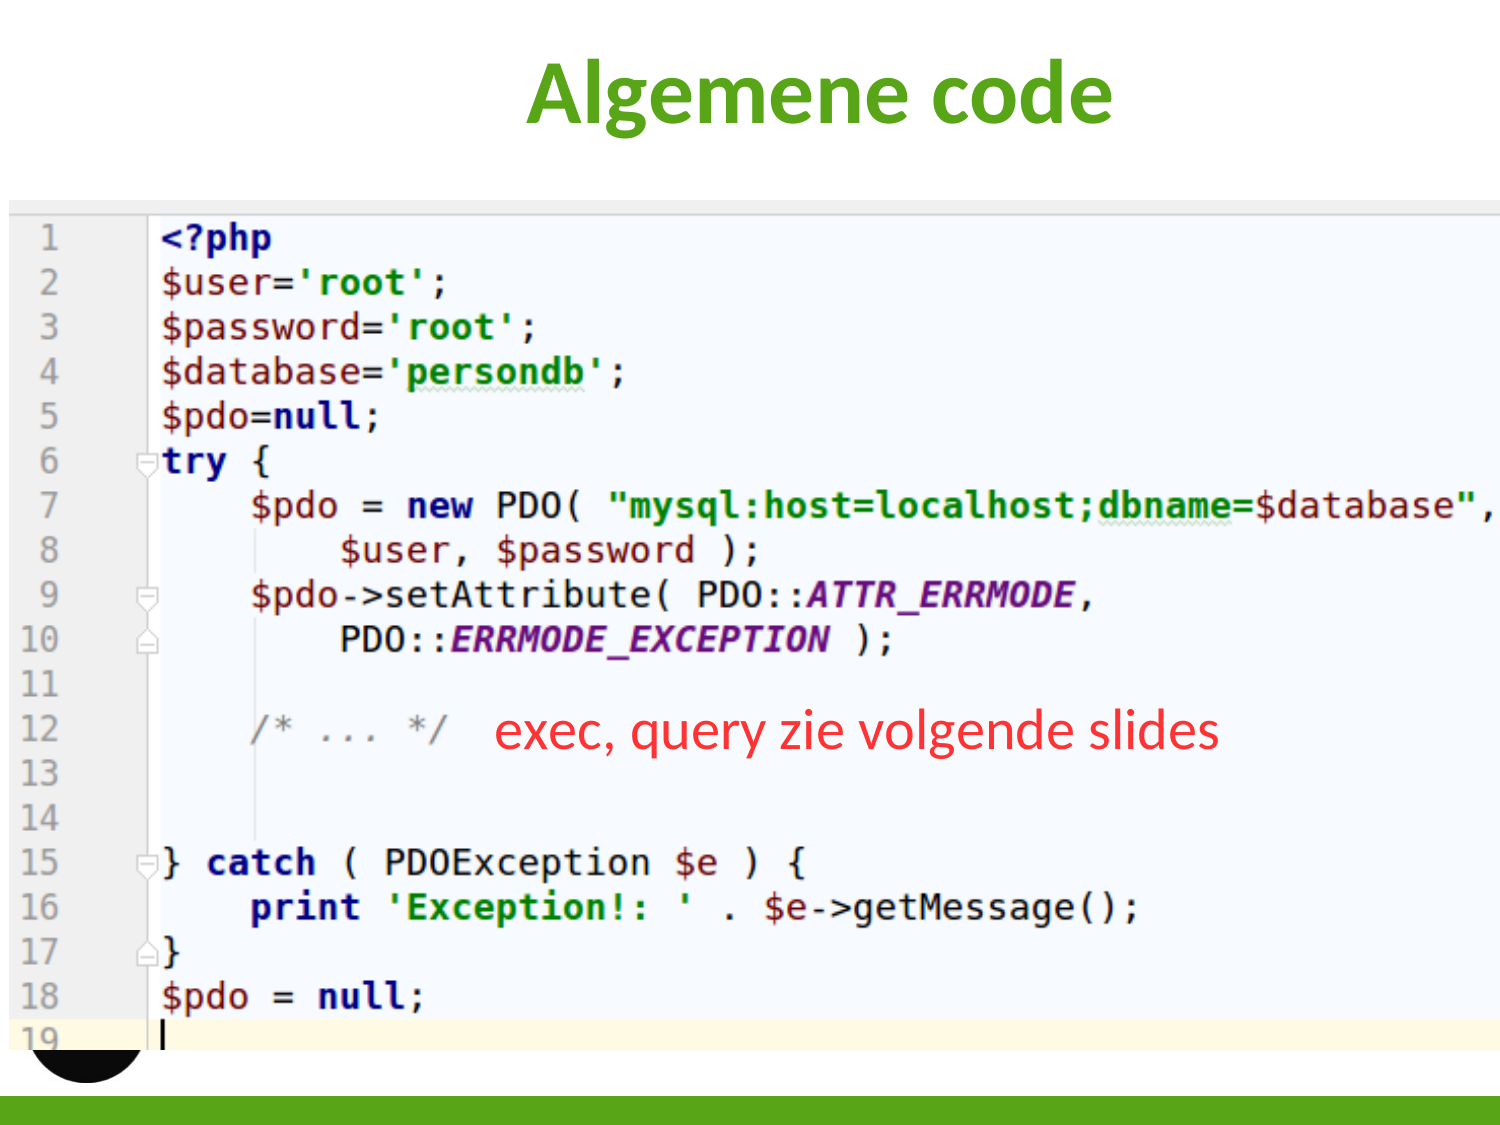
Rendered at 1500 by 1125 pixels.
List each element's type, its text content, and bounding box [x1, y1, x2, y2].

picture [9, 200, 1500, 1083]
text_box Algemene code [201, 24, 1441, 151]
text_box exec, query zie volgende slides [480, 683, 1351, 839]
